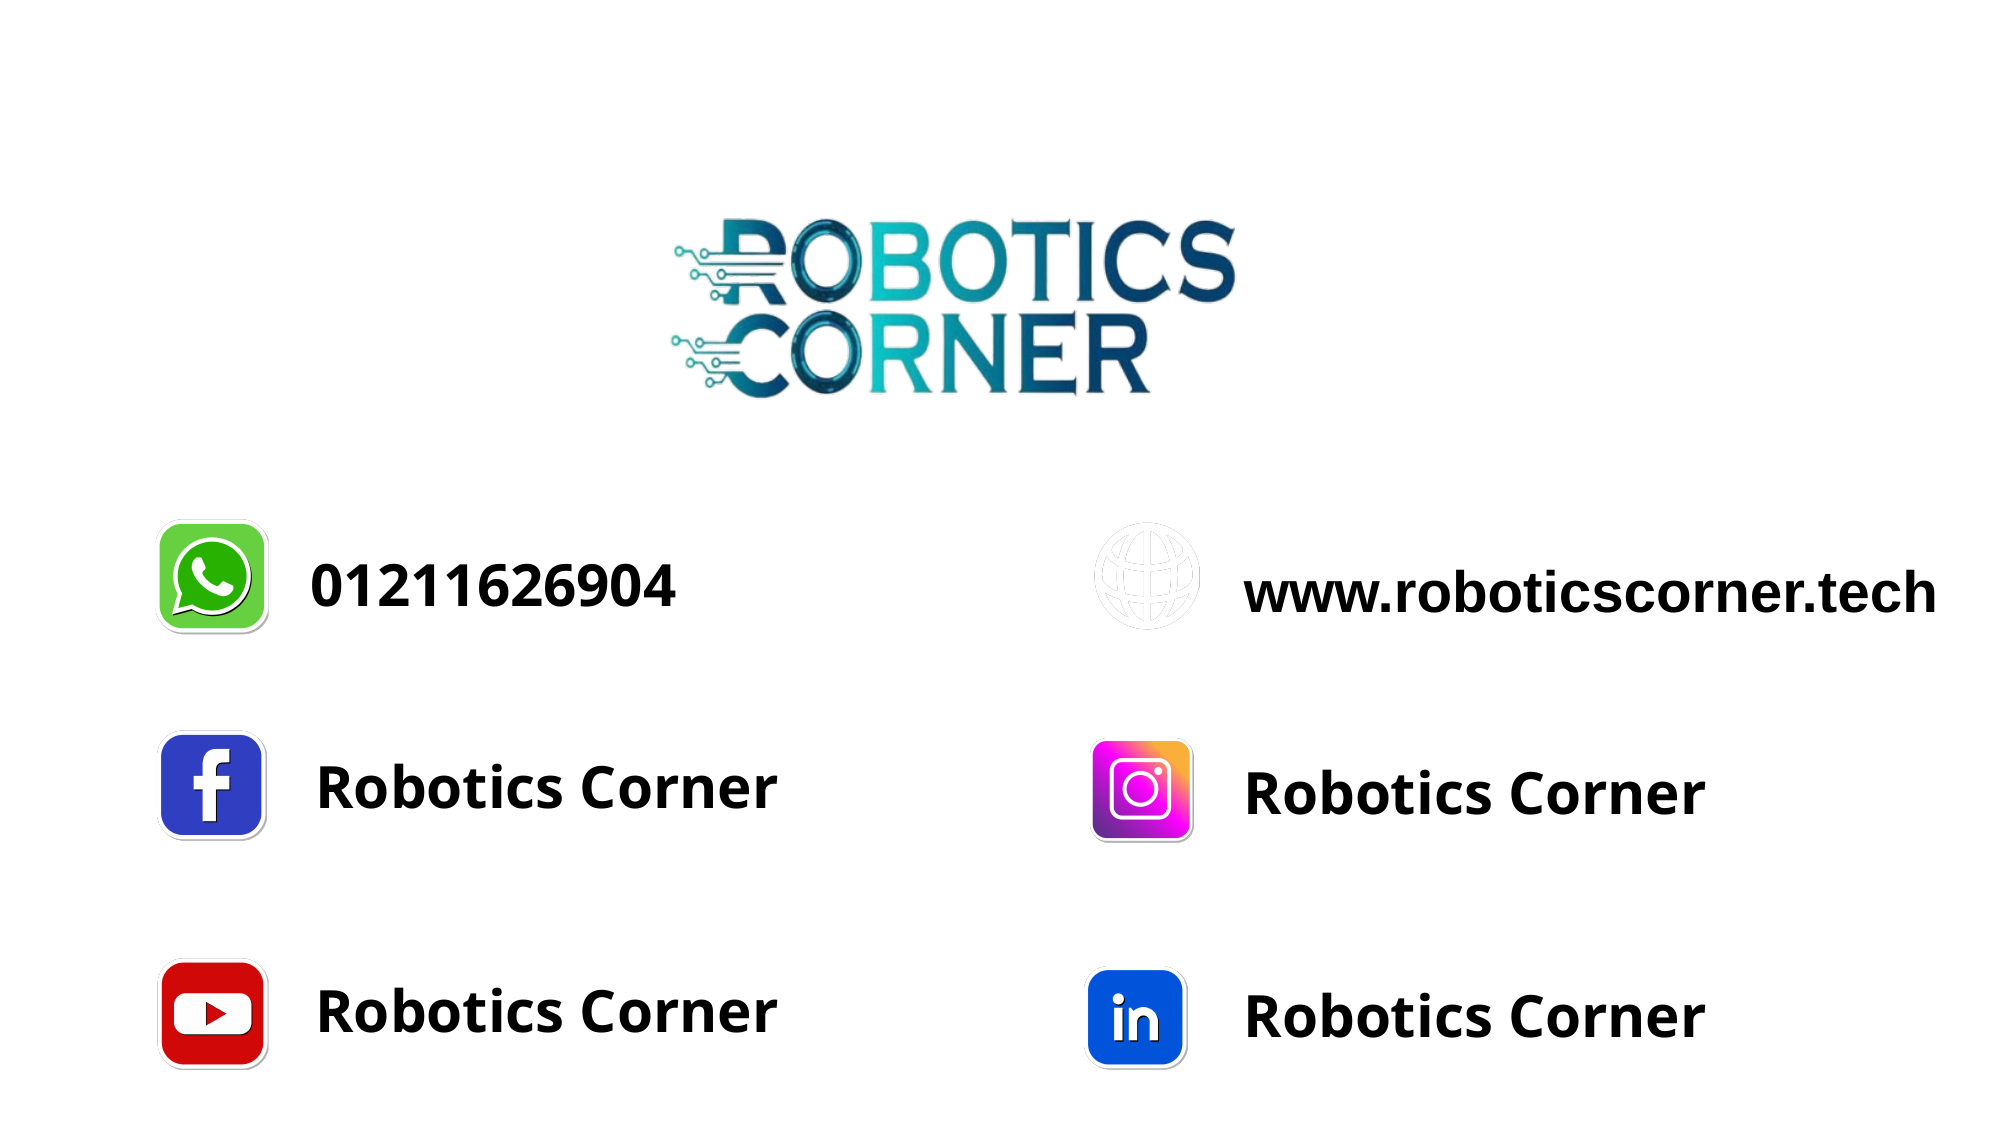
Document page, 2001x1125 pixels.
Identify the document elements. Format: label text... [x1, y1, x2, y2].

text_box Robotics Corner [1229, 972, 1920, 1057]
text_box 01211626904 [296, 541, 849, 626]
text_box Robotics Corner [301, 743, 960, 828]
picture [155, 955, 269, 1070]
text_box www.roboticscorner.tech [1229, 546, 1978, 631]
picture [641, 0, 1256, 641]
picture [155, 519, 269, 635]
picture [1084, 959, 1196, 1070]
text_box Robotics Corner [1229, 749, 1920, 833]
picture [1084, 732, 1196, 851]
picture [155, 730, 267, 841]
text_box Robotics Corner [301, 966, 915, 1051]
